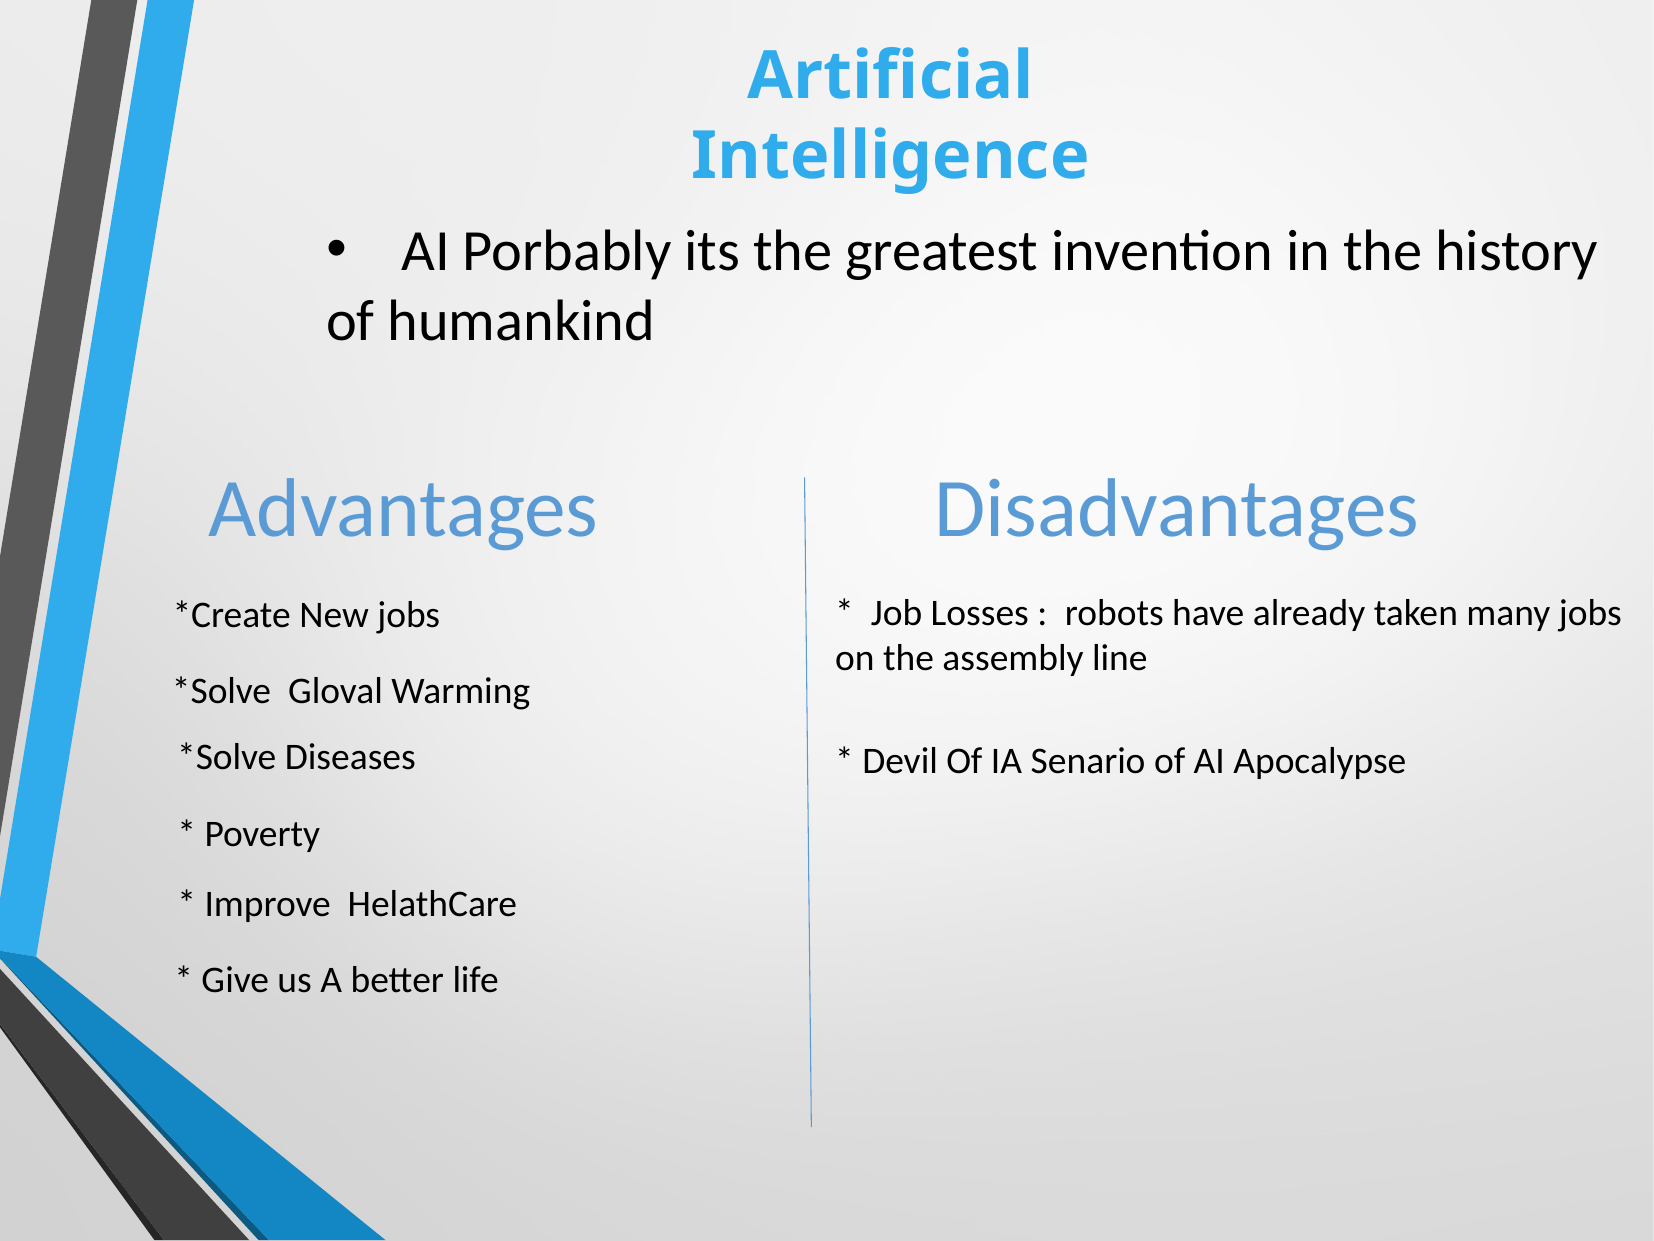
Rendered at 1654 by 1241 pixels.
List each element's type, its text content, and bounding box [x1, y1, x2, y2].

text_box Advantages [193, 445, 746, 562]
text_box Disadvantages [804, 445, 1550, 562]
text_box Artificial Intelligence [543, 24, 1239, 121]
text_box * Job Losses : robots have already taken many jobs on the assembly line [820, 580, 1647, 687]
text_box AI Porbably its the greatest invention in the history of humankind [311, 204, 1642, 362]
text_box * Devil Of IA Senario of AI Apocalypse [820, 728, 1446, 790]
text_box *Create New jobs [157, 582, 530, 643]
text_box * Give us A better life [159, 948, 523, 1008]
text_box * Poverty [162, 801, 338, 862]
text_box * Improve HelathCare [162, 871, 537, 932]
text_box *Solve Gloval Warming [156, 658, 550, 720]
text_box *Solve Diseases [145, 724, 529, 784]
